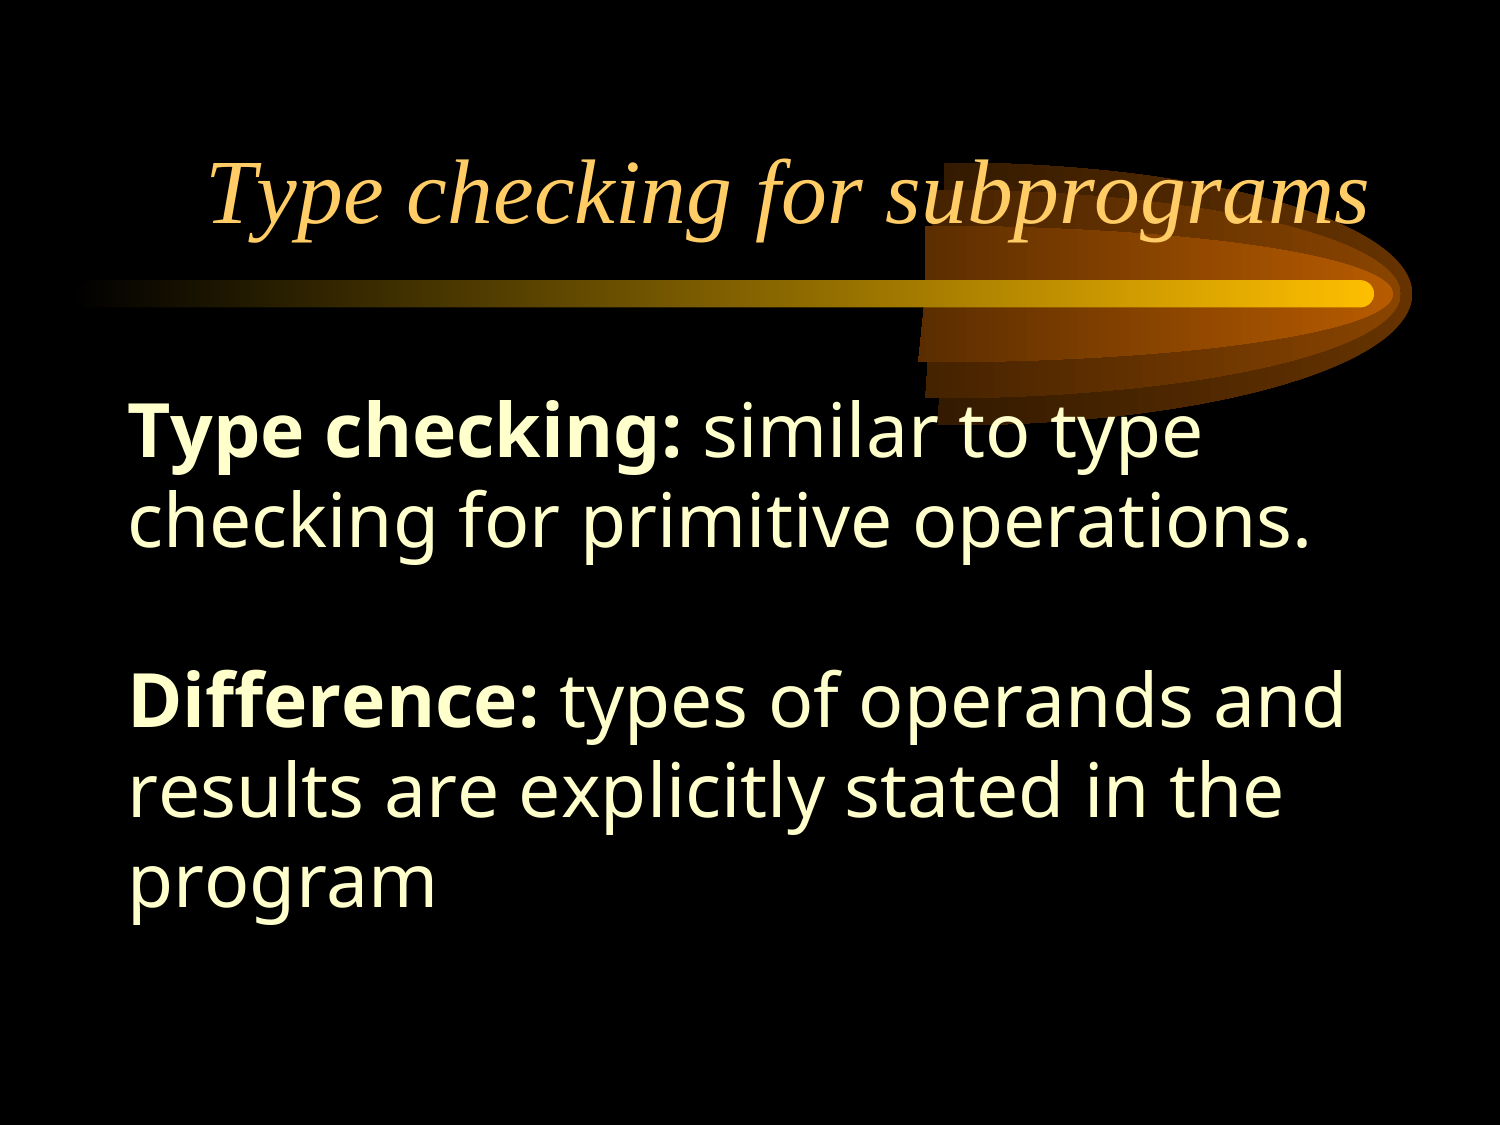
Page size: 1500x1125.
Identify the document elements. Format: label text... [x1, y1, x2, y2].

title Type checking for subprograms [112, 62, 1388, 250]
text_box Type checking: similar to type checking for primitive operations. Difference: types of operands and results are explicitly stated in the program [112, 374, 1413, 931]
